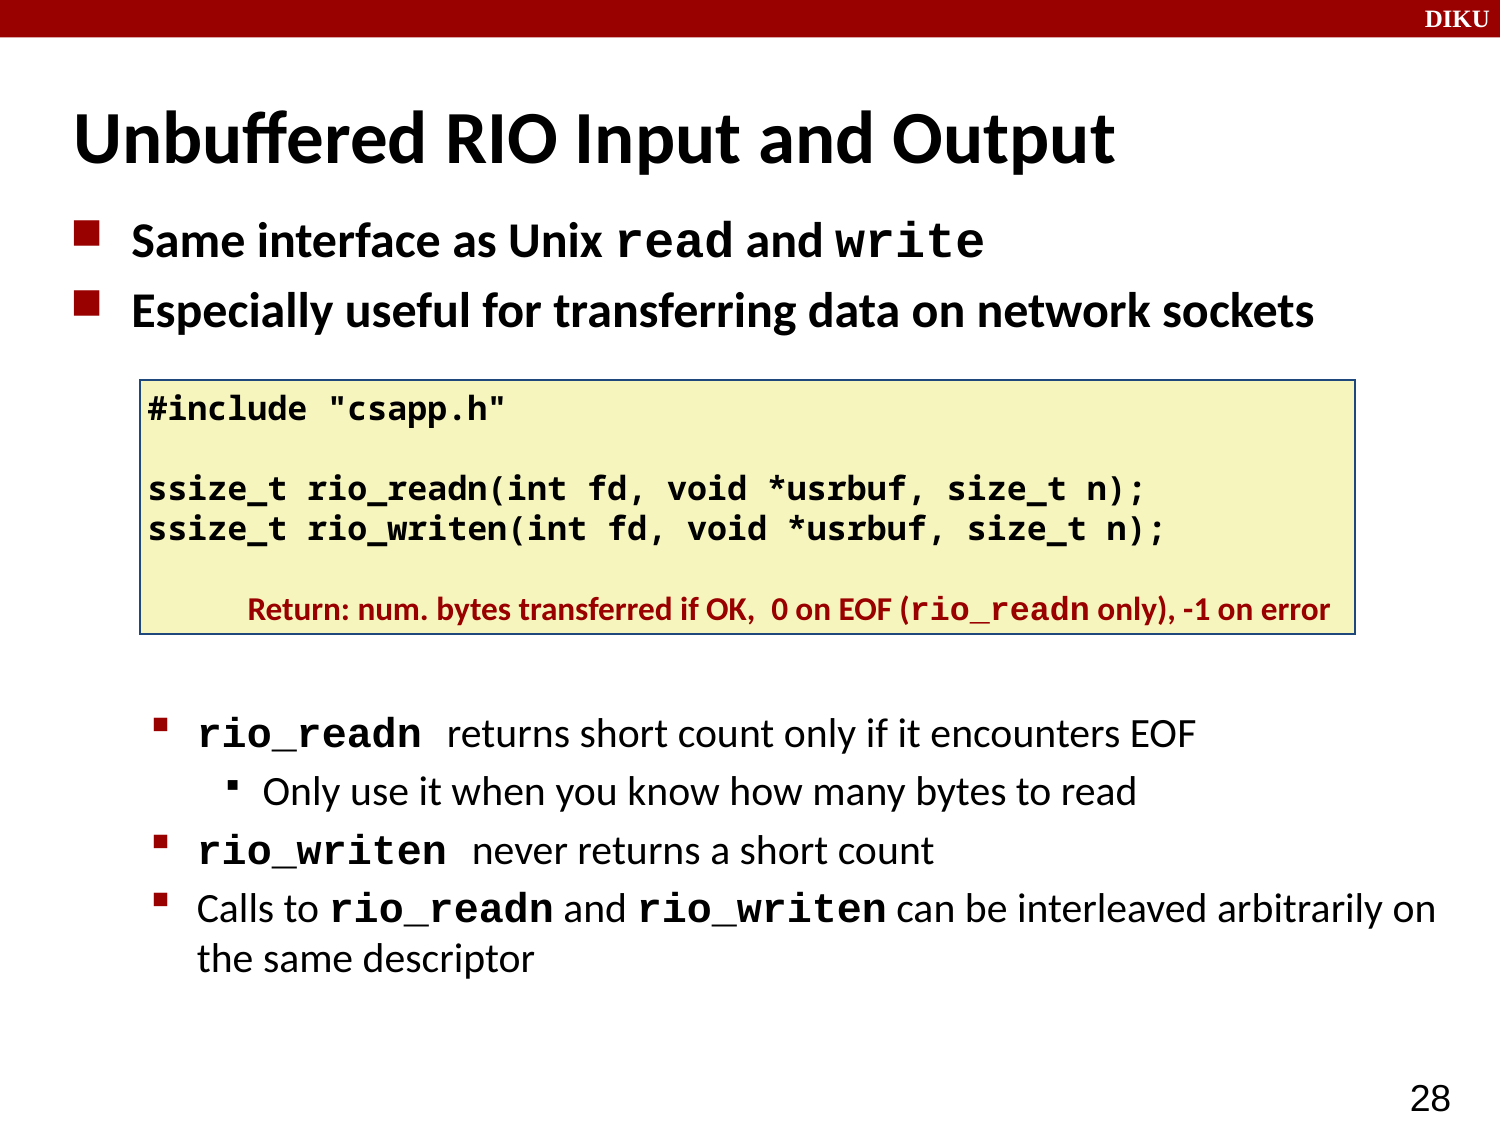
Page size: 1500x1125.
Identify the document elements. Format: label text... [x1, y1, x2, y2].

text_box #include "csapp.h" ssize_t rio_readn(int fd, void *usrbuf, size_t n); ssize_t rio_writen(int fd, void *usrbuf, size_t n); Return: num. bytes transferred if OK, 0 on EOF (rio_readn only), -1 on error [140, 380, 1356, 635]
text_box Same interface as Unix read and write Especially useful for transferring data on network sockets rio_readn returns short count only if it encounters EOF Only use it when you know how many bytes to read rio_writen never returns a short count Calls to rio_readn and rio_writen can be interleaved arbitrarily on the same descriptor [60, 200, 1488, 1050]
text_box Unbuffered RIO Input and Output [58, 71, 1304, 197]
